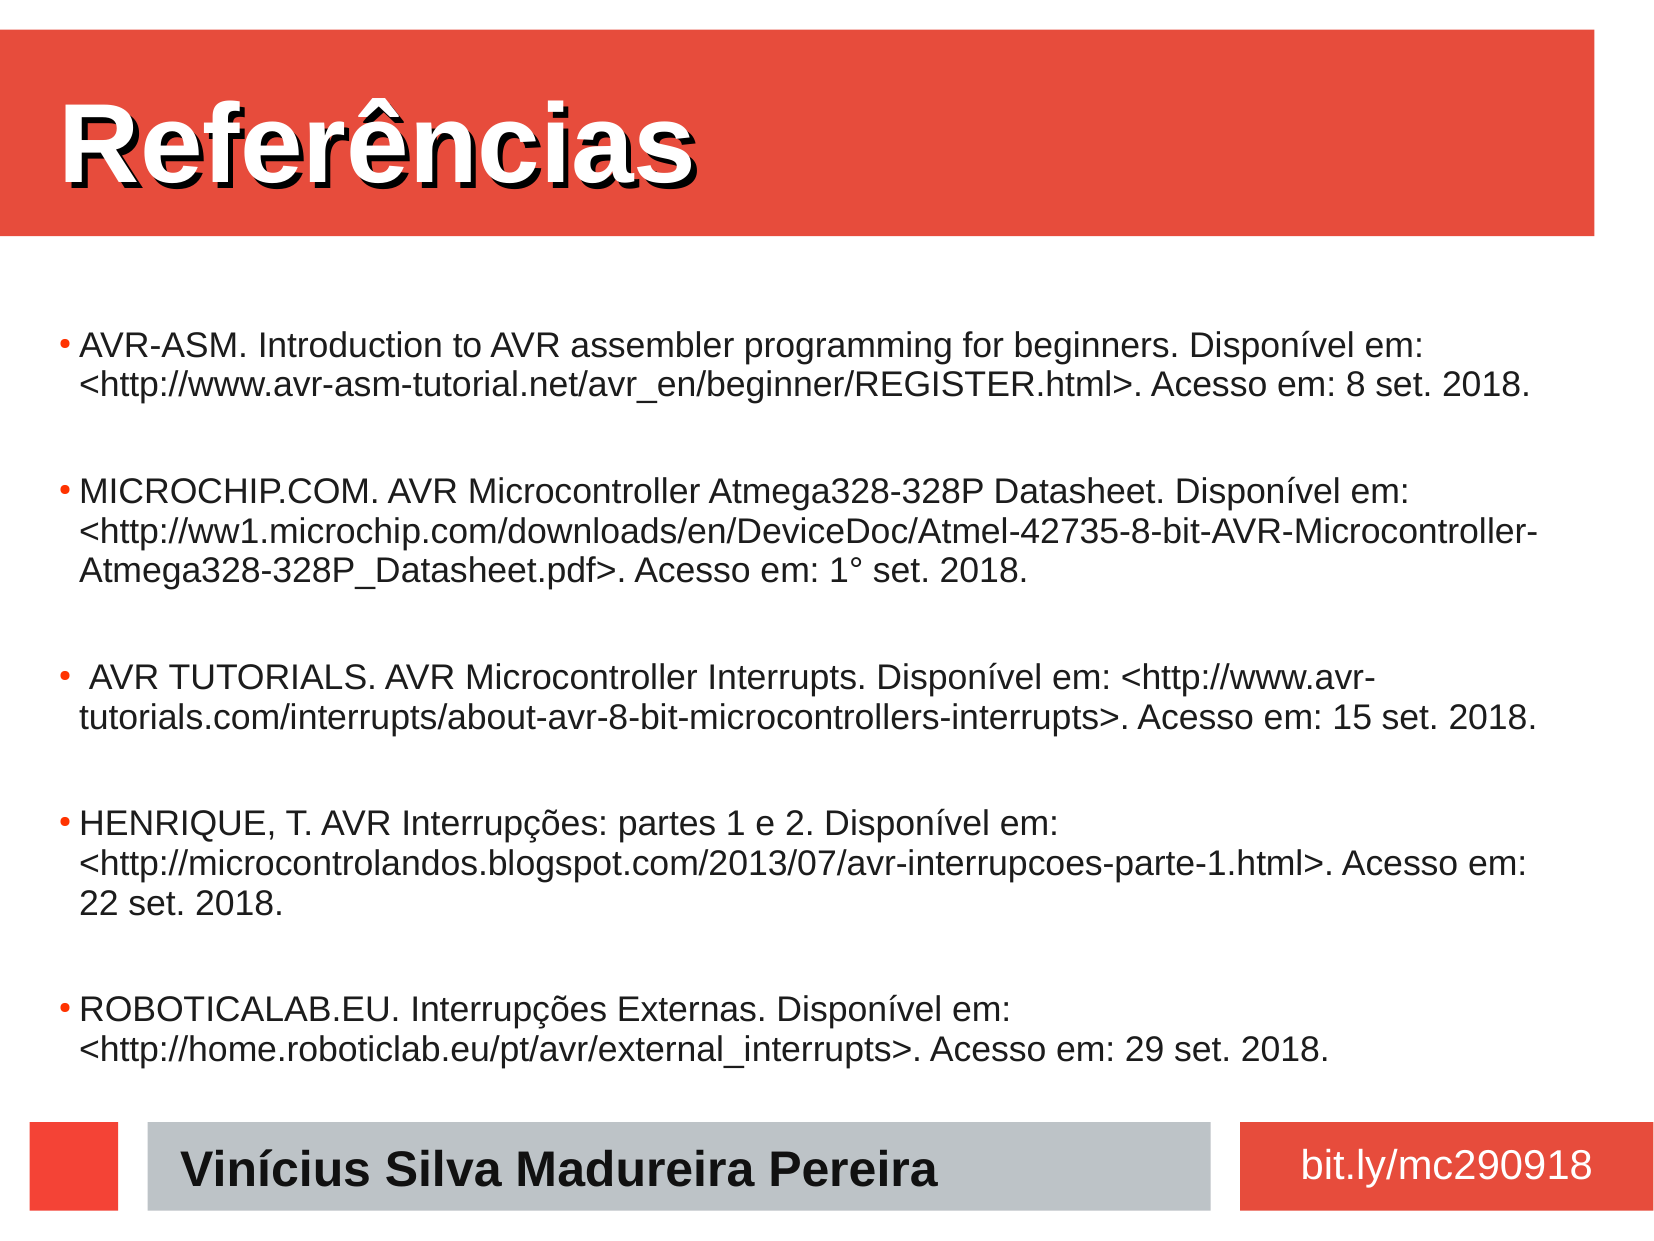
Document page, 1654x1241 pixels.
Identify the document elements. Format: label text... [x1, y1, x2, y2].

text_box bit.ly/mc290918 [1228, 1133, 1654, 1205]
title Referências [59, 59, 1595, 207]
list AVR-ASM. Introduction to AVR assembler programming for beginners. Disponível em: <http://www.avr-asm-tutorial.net/avr_en/beginner/REGISTER.html>. Acesso em: 8 set. 2018. MICROCHIP.COM. AVR Microcontroller Atmega328-328P Datasheet. Disponível em: <http://ww1.microchip.com/downloads/en/DeviceDoc/Atmel-42735-8-bit-AVR-Microcontroller-Atmega328-328P_Datasheet.pdf>. Acesso em: 1° set. 2018. AVR TUTORIALS. AVR Microcontroller Interrupts. Disponível em: <http://www.avr-tutorials.com/interrupts/about-avr-8-bit-microcontrollers-interrupts>. Acesso em: 15 set. 2018. HENRIQUE, T. AVR Interrupções: partes 1 e 2. Disponível em: <http://microcontrolandos.blogspot.com/2013/07/avr-interrupcoes-parte-1.html>. Acesso em: 22 set. 2018. ROBOTICALAB.EU. Interrupções Externas. Disponível em: <http://home.roboticlab.eu/pt/avr/external_interrupts>. Acesso em: 29 set. 2018. [59, 324, 1565, 1093]
text_box Vinícius Silva Madureira Pereira [165, 1133, 1170, 1205]
